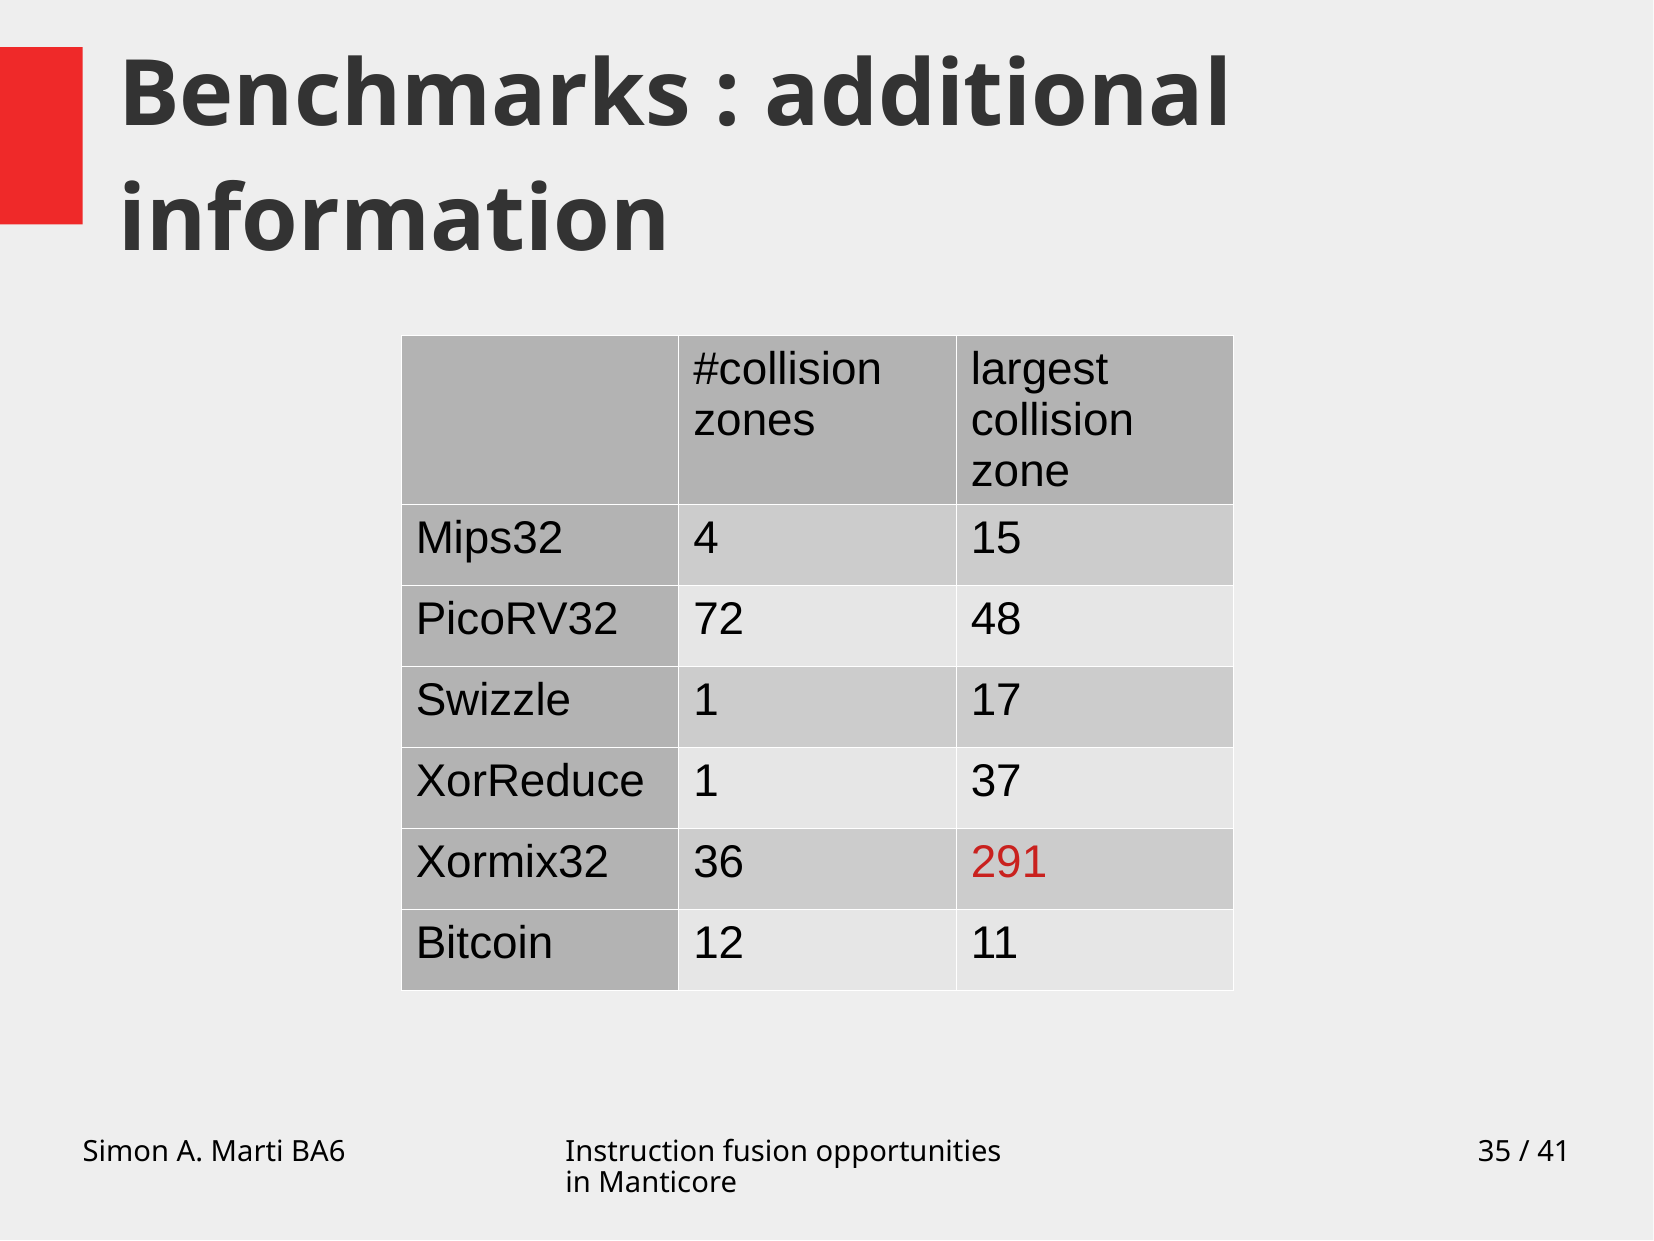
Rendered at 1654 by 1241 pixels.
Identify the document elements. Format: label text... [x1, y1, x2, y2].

table_header [402, 336, 678, 504]
table_cell 72 [679, 586, 956, 666]
table_cell 1 [679, 667, 956, 747]
table_cell Mips32 [402, 505, 678, 585]
table_cell Bitcoin [402, 910, 678, 990]
table_cell XorReduce [402, 748, 678, 828]
table_cell 4 [679, 505, 956, 585]
table_cell 36 [679, 829, 956, 909]
table_cell 17 [957, 667, 1233, 747]
table_cell 15 [957, 505, 1233, 585]
table_cell PicoRV32 [402, 586, 678, 666]
table_cell Xormix32 [402, 829, 678, 909]
table_cell 1 [679, 748, 956, 828]
table_header largest collision zone [957, 336, 1233, 504]
table_cell 291 [957, 829, 1233, 909]
title Benchmarks : additional information [118, 27, 1571, 278]
table_cell Swizzle [402, 667, 678, 747]
table_cell 48 [957, 586, 1233, 666]
table_cell 12 [679, 910, 956, 990]
table_cell 37 [957, 748, 1233, 828]
table_cell 11 [957, 910, 1233, 990]
table_header #collision zones [679, 336, 956, 504]
